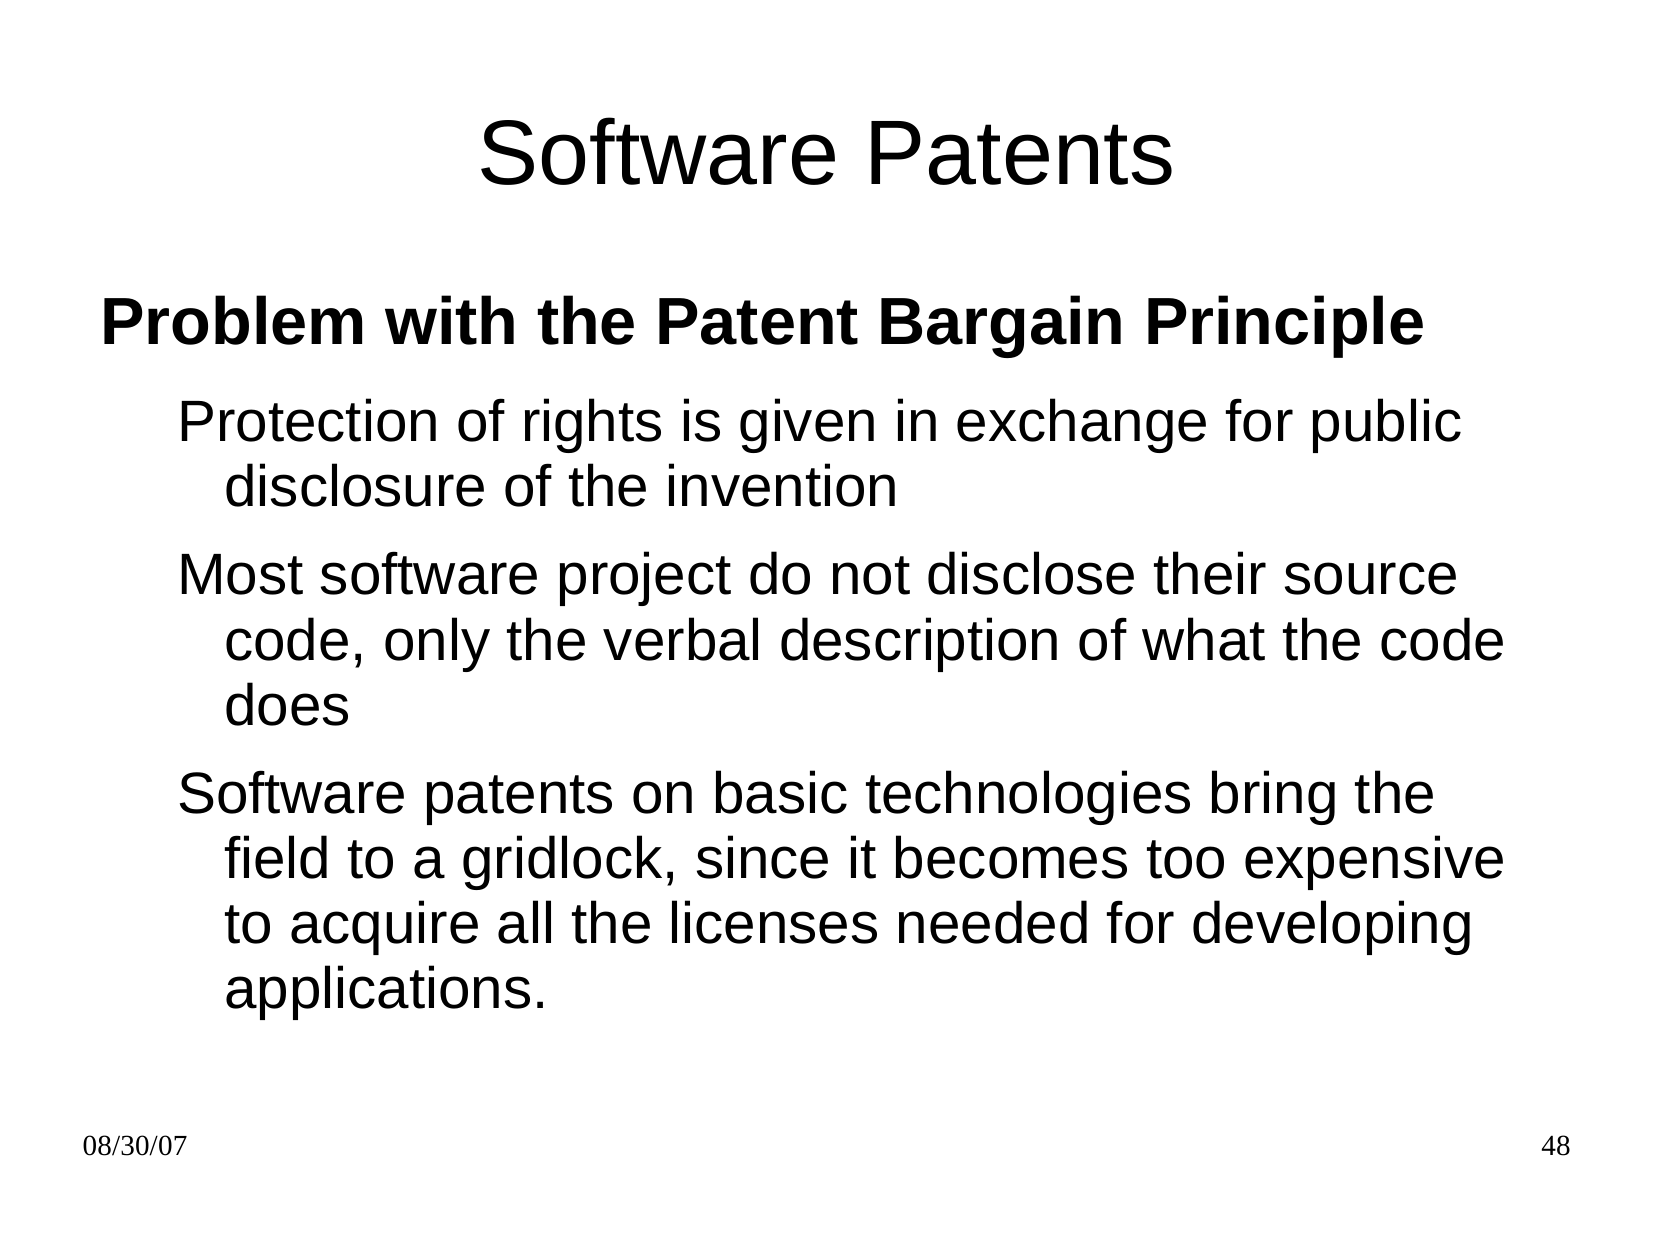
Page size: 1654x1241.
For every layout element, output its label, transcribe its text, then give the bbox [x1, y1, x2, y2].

list Problem with the Patent Bargain Principle Protection of rights is given in exchange for public disclosure of the invention Most software project do not disclose their source code, only the verbal description of what the code does Software patents on basic technologies bring the field to a gridlock, since it becomes too expensive to acquire all the licenses needed for developing applications. [82, 284, 1613, 1041]
title Software Patents [82, 56, 1571, 250]
